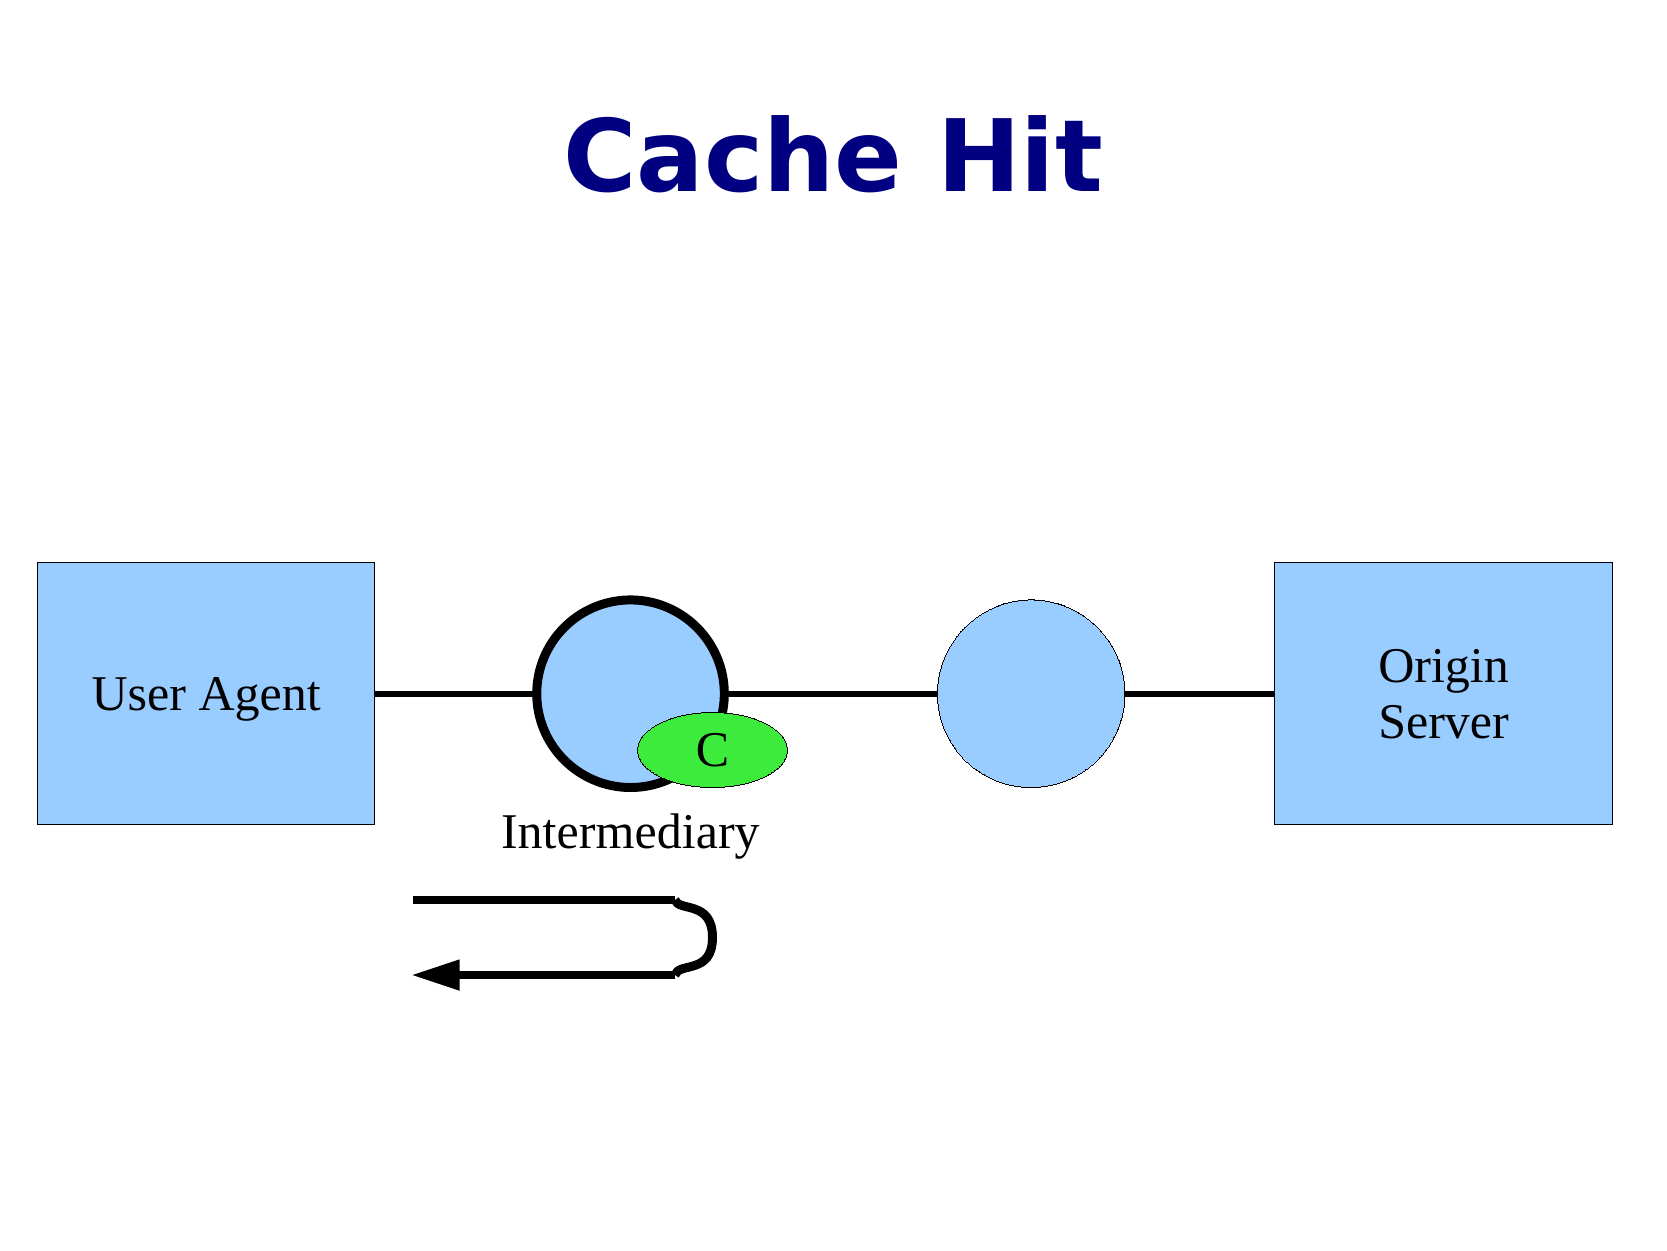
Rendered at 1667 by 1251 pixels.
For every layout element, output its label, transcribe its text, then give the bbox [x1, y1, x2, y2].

title Cache Hit [124, 98, 1542, 332]
text_box Intermediary [536, 599, 725, 788]
text_box C [637, 712, 788, 788]
text_box User Agent [37, 562, 375, 825]
text_box Origin Server [1274, 562, 1613, 825]
text_box [937, 599, 1126, 788]
